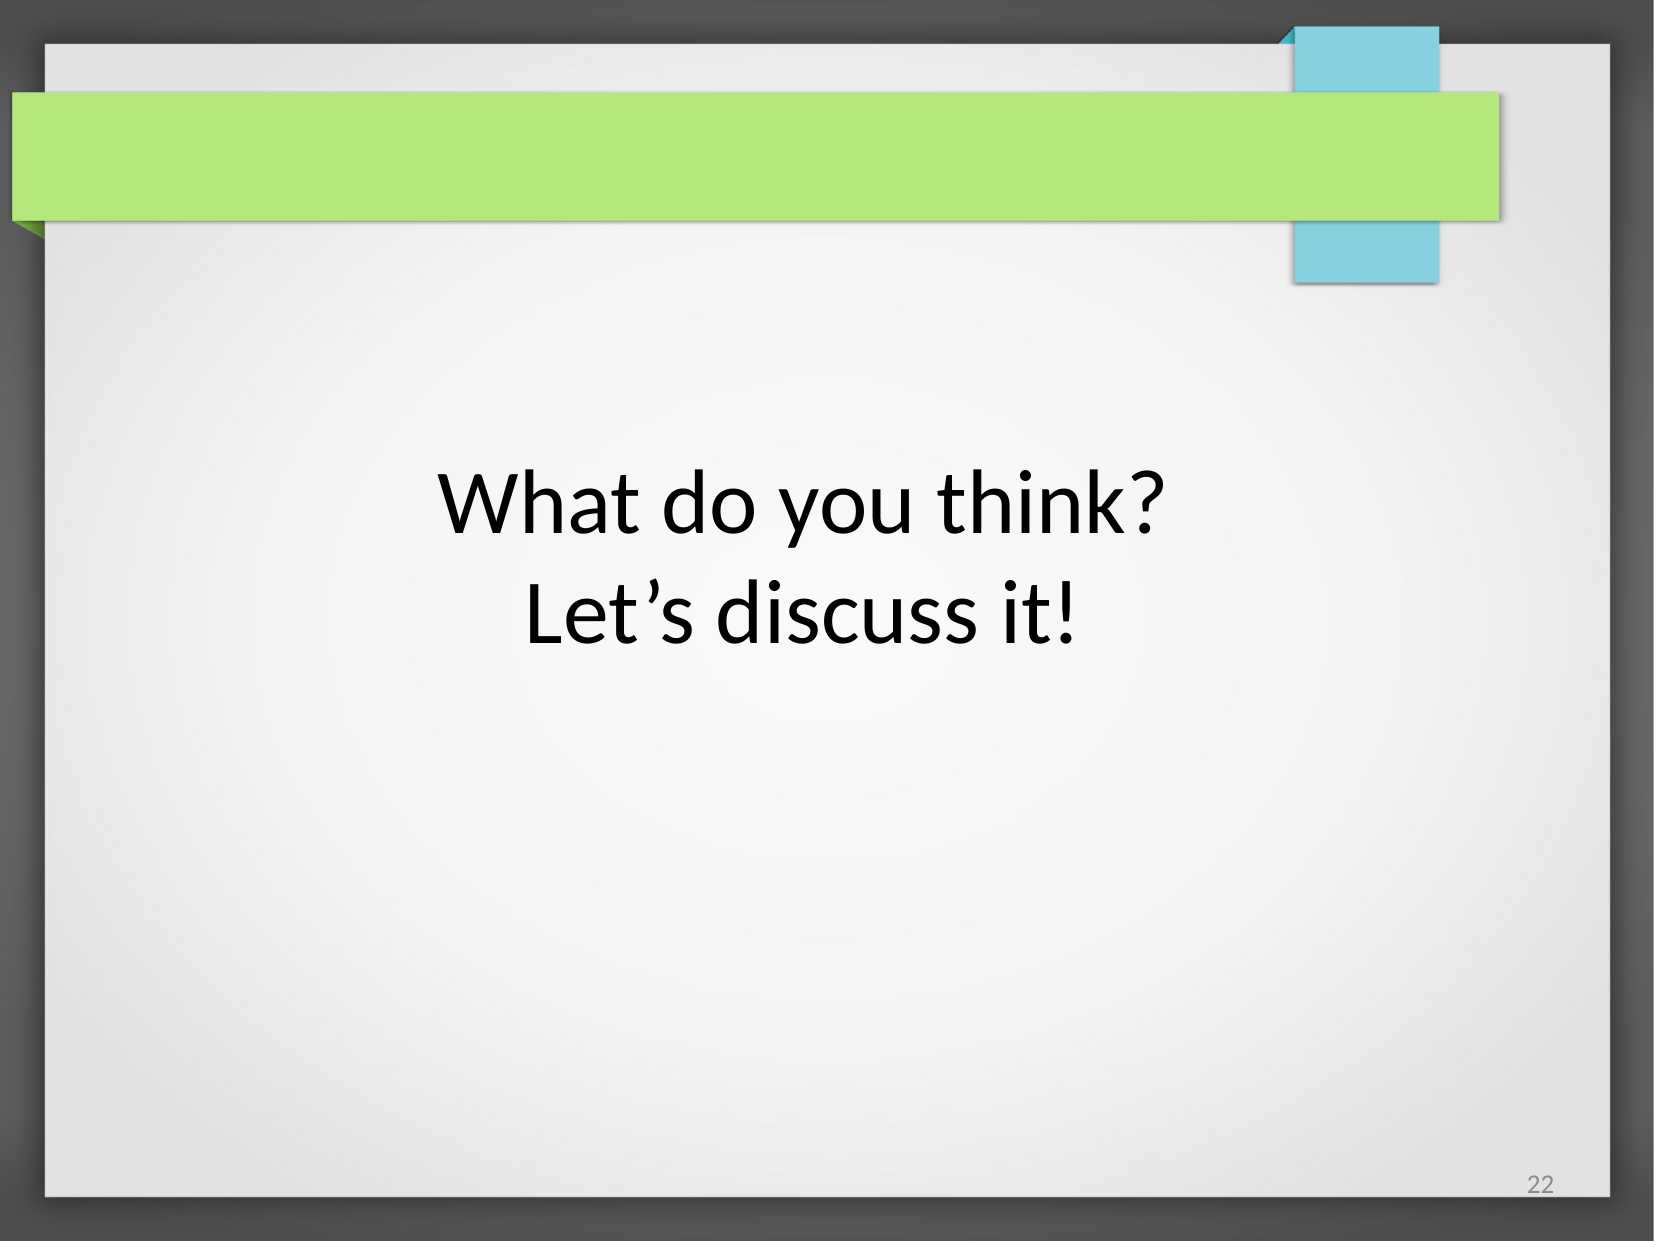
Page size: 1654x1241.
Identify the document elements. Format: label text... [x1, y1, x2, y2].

slide_number <number> [1185, 1149, 1571, 1216]
picture [0, 0, 1654, 1241]
title [82, 49, 1571, 257]
text_box What do you think? Let’s discuss it! [420, 433, 1187, 715]
